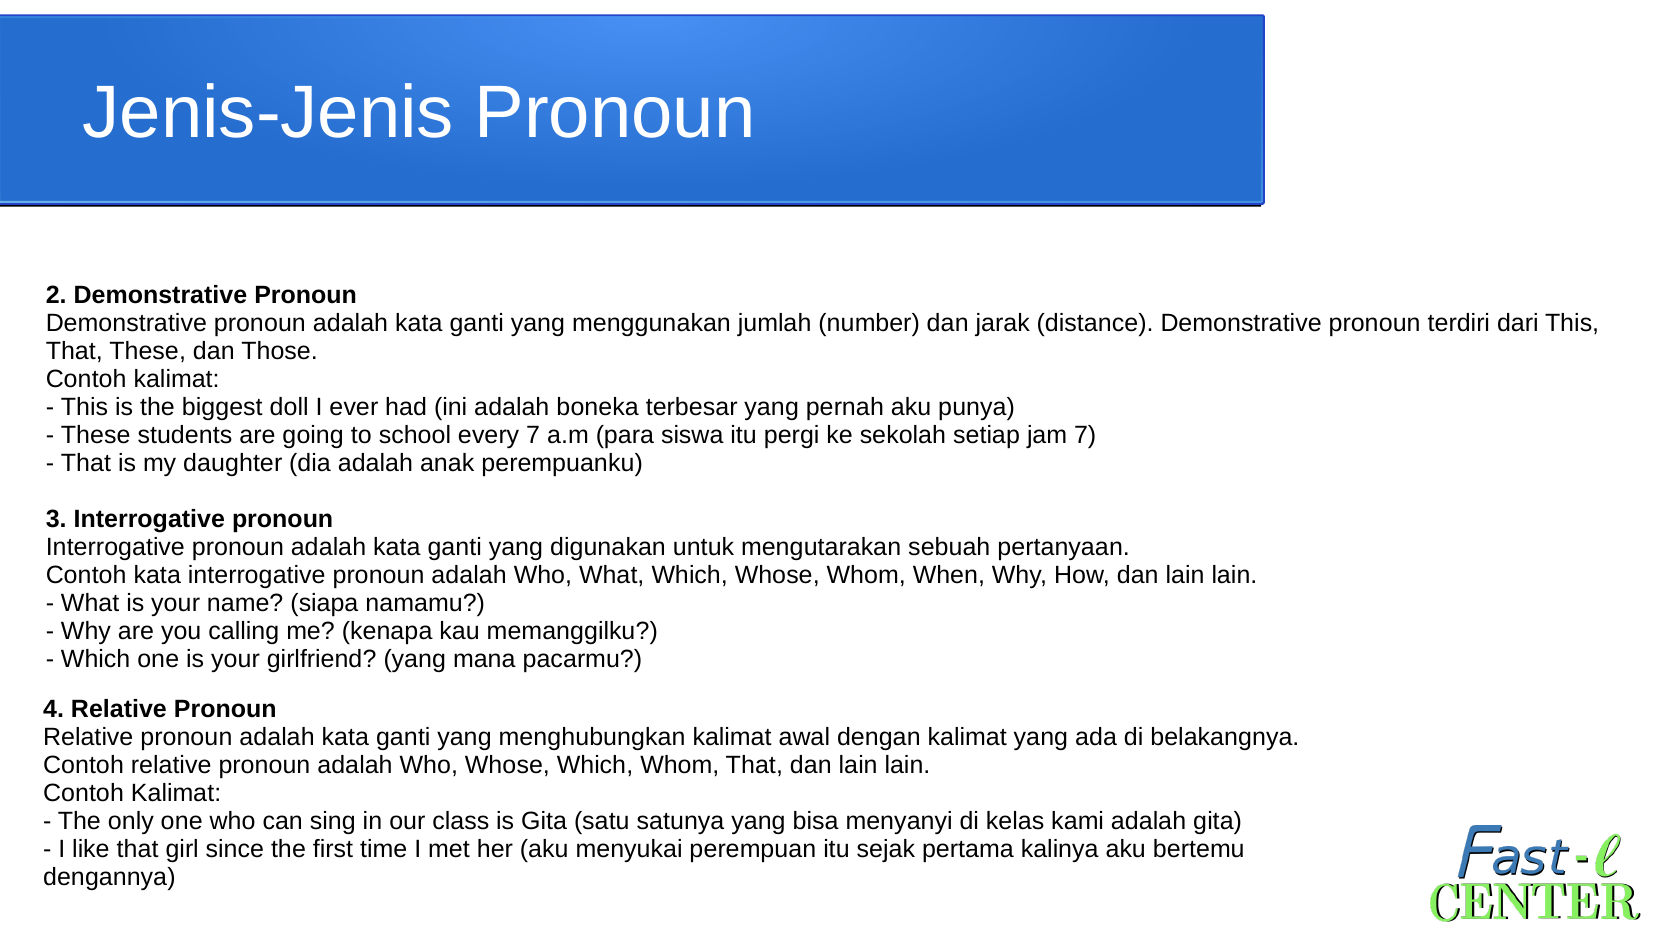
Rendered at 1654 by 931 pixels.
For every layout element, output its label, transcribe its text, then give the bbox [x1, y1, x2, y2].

title Jenis-Jenis Pronoun [82, 35, 1235, 189]
picture [1430, 825, 1641, 924]
text_box 4. Relative Pronoun Relative pronoun adalah kata ganti yang menghubungkan kalimat awal dengan kalimat yang ada di belakangnya. Contoh relative pronoun adalah Who, Whose, Which, Whom, That, dan lain lain. Contoh Kalimat: - The only one who can sing in our class is Gita (satu satunya yang bisa menyanyi di kelas kami adalah gita) - I like that girl since the first time I met her (aku menyukai perempuan itu sejak pertama kalinya aku bertemu dengannya) [28, 687, 1321, 899]
text_box 2. Demonstrative Pronoun Demonstrative pronoun adalah kata ganti yang menggunakan jumlah (number) dan jarak (distance). Demonstrative pronoun terdiri dari This, That, These, dan Those. Contoh kalimat: - This is the biggest doll I ever had (ini adalah boneka terbesar yang pernah aku punya) - These students are going to school every 7 a.m (para siswa itu pergi ke sekolah setiap jam 7) - That is my daughter (dia adalah anak perempuanku) 3. Interrogative pronoun Interrogative pronoun adalah kata ganti yang digunakan untuk mengutarakan sebuah pertanyaan. Contoh kata interrogative pronoun adalah Who, What, Which, Whose, Whom, When, Why, How, dan lain lain. - What is your name? (siapa namamu?) - Why are you calling me? (kenapa kau memanggilku?) - Which one is your girlfriend? (yang mana pacarmu?) [31, 273, 1626, 709]
